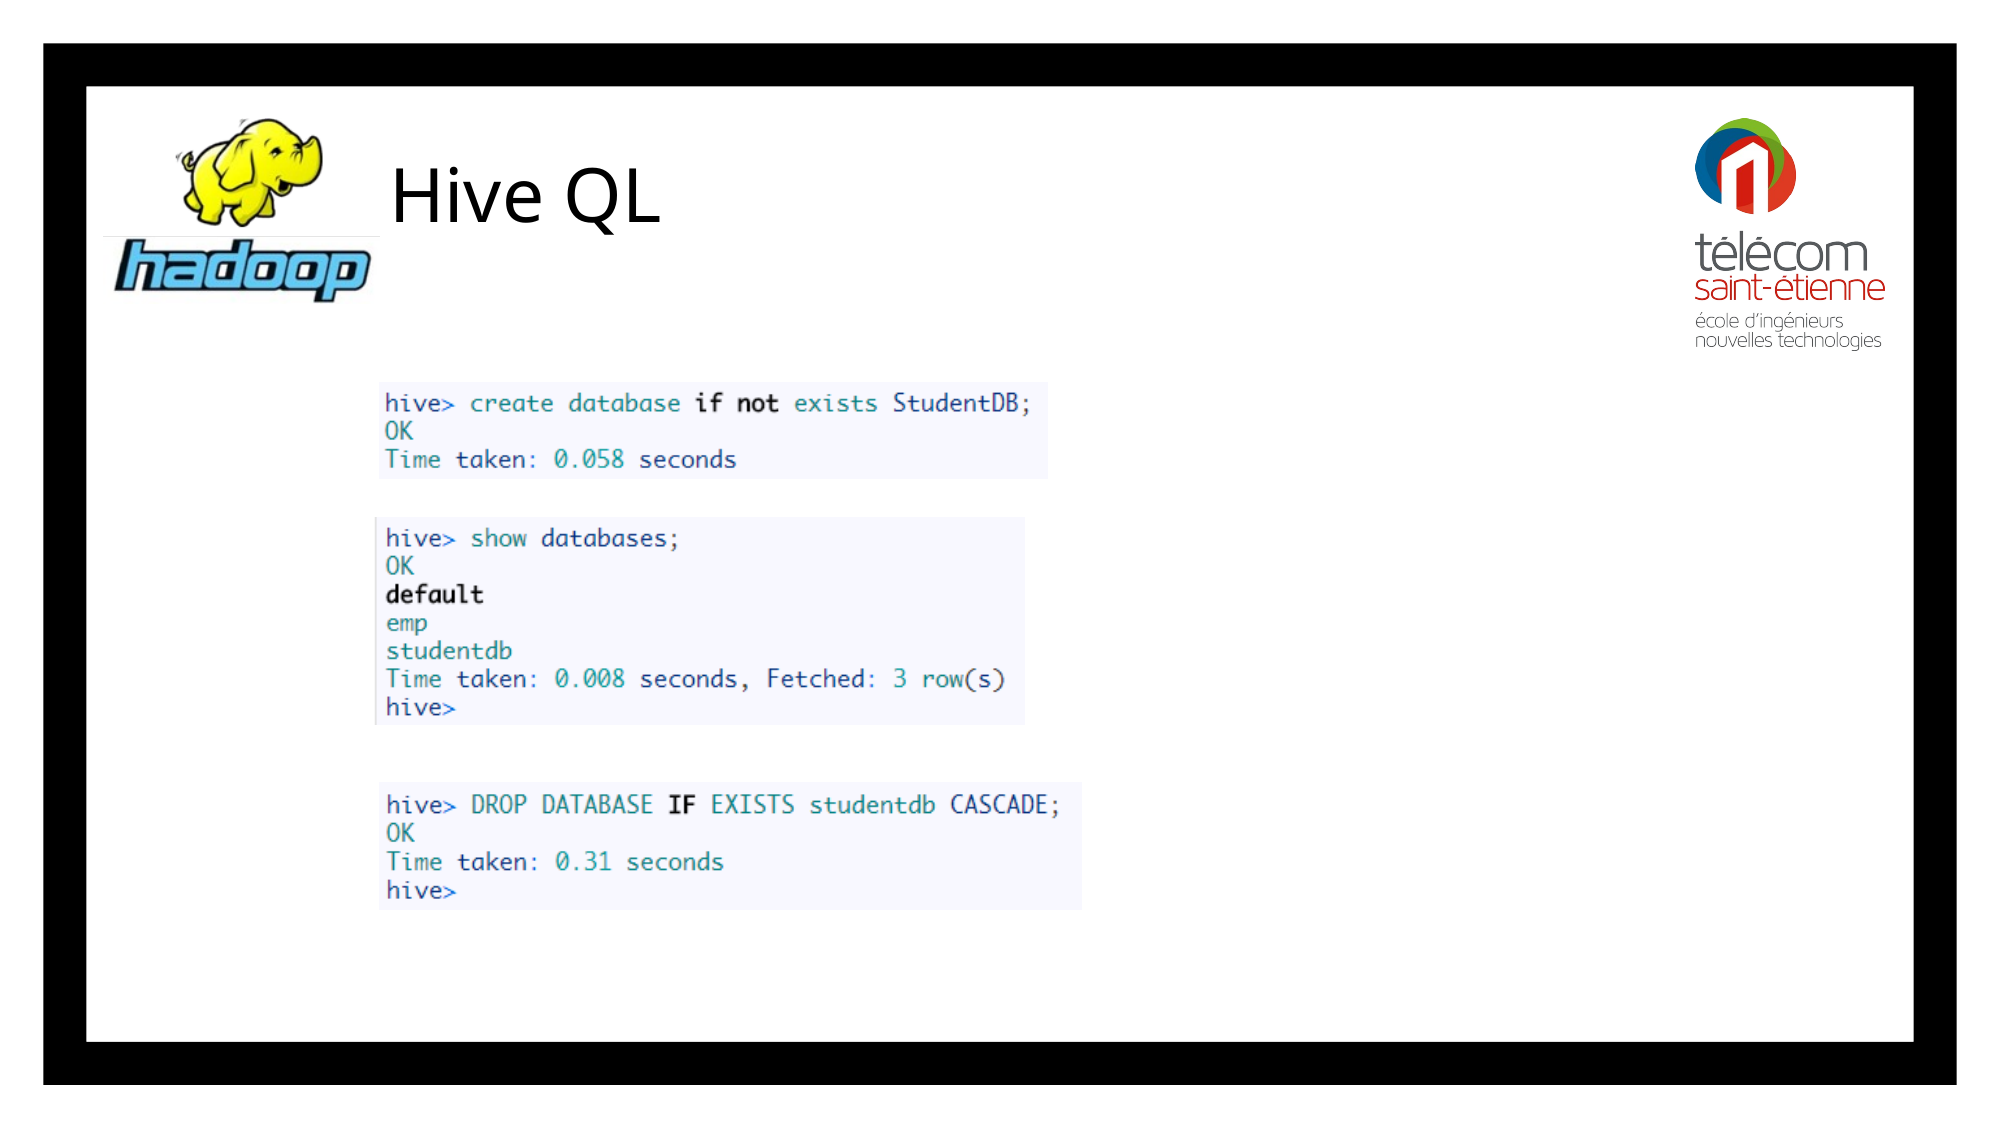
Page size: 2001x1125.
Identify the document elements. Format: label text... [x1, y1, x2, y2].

title Hive QL [380, 138, 1849, 304]
picture [103, 118, 380, 305]
picture [369, 517, 1025, 725]
picture [379, 782, 1082, 910]
picture [1695, 118, 1885, 351]
picture [1715, 134, 1730, 138]
picture [379, 382, 1048, 479]
